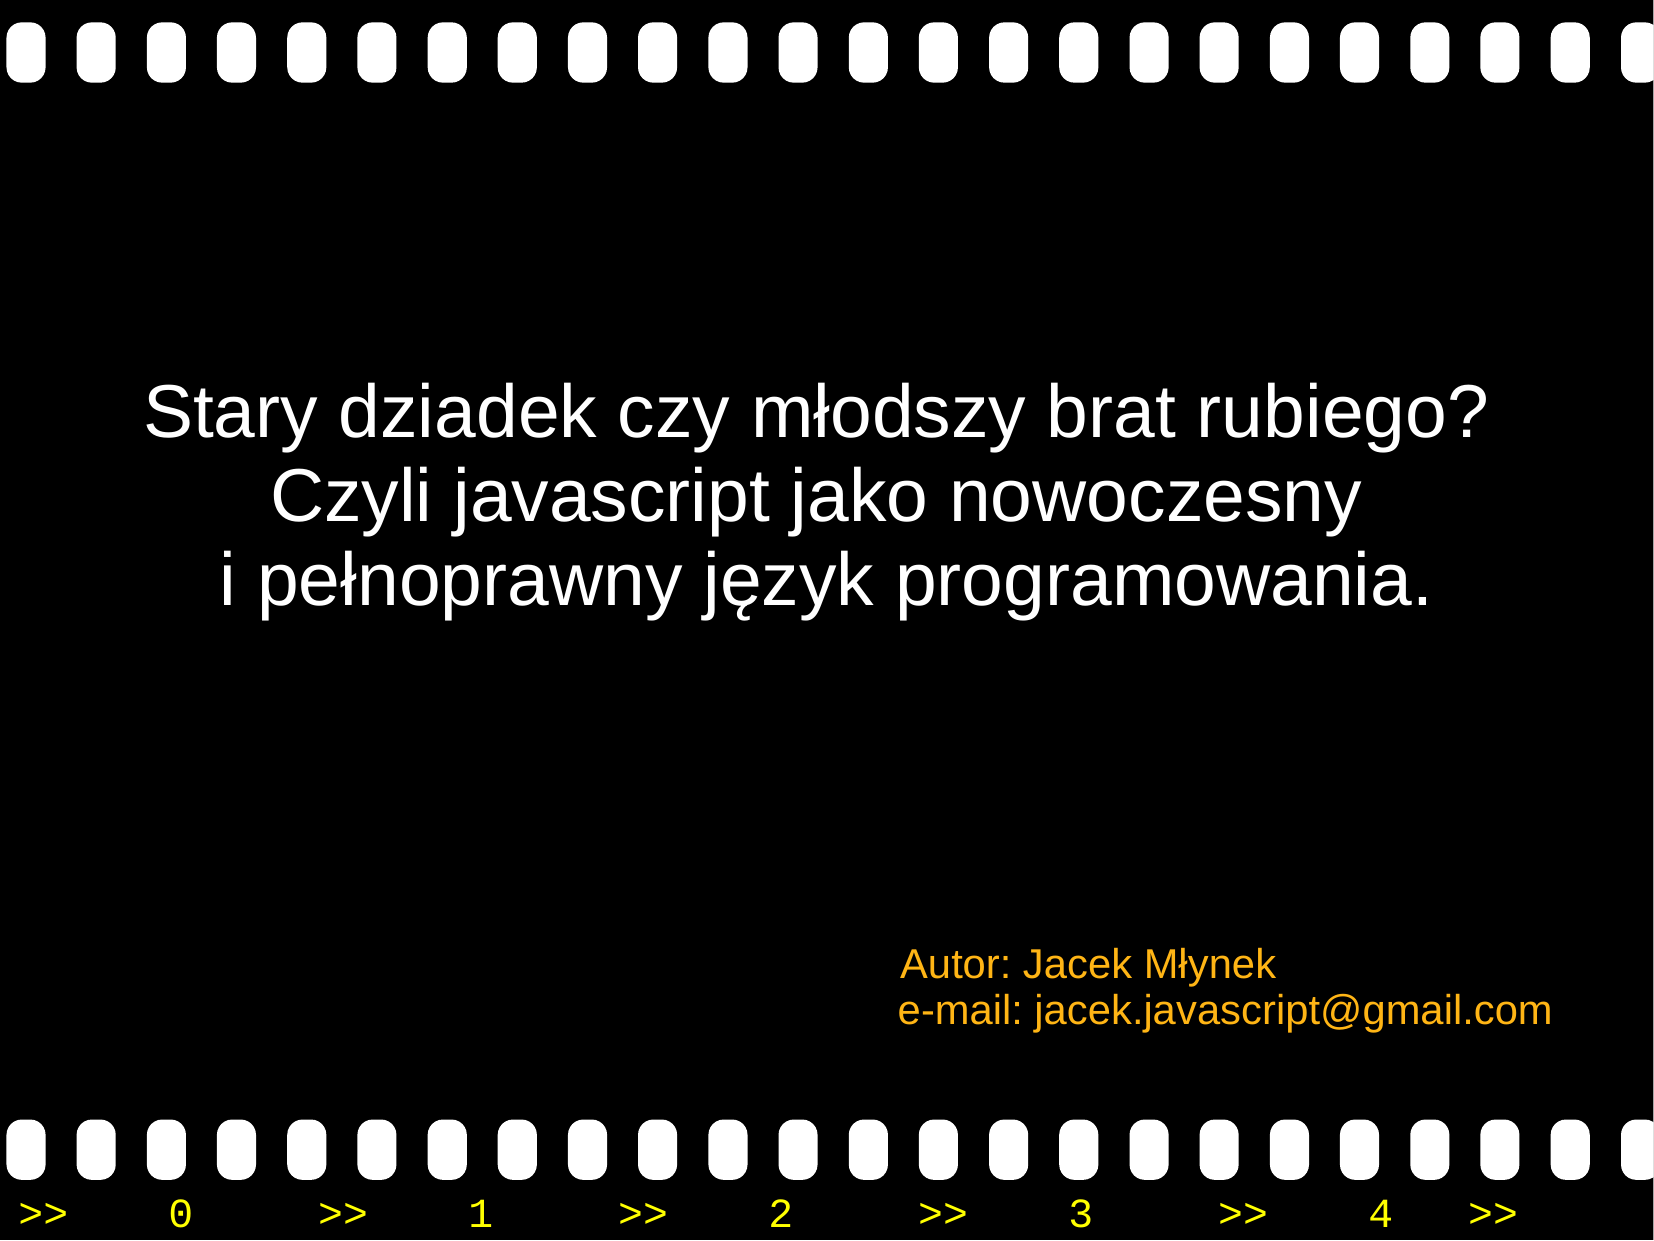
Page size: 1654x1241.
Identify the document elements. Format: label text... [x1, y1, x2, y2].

text_box Autor: Jacek Młynek e-mail: jacek.javascript@gmail.com [873, 933, 1571, 1052]
subtitle Stary dziadek czy młodszy brat rubiego? Czyli javascript jako nowoczesny i pełnoprawny język programowania. [82, 49, 1571, 1109]
